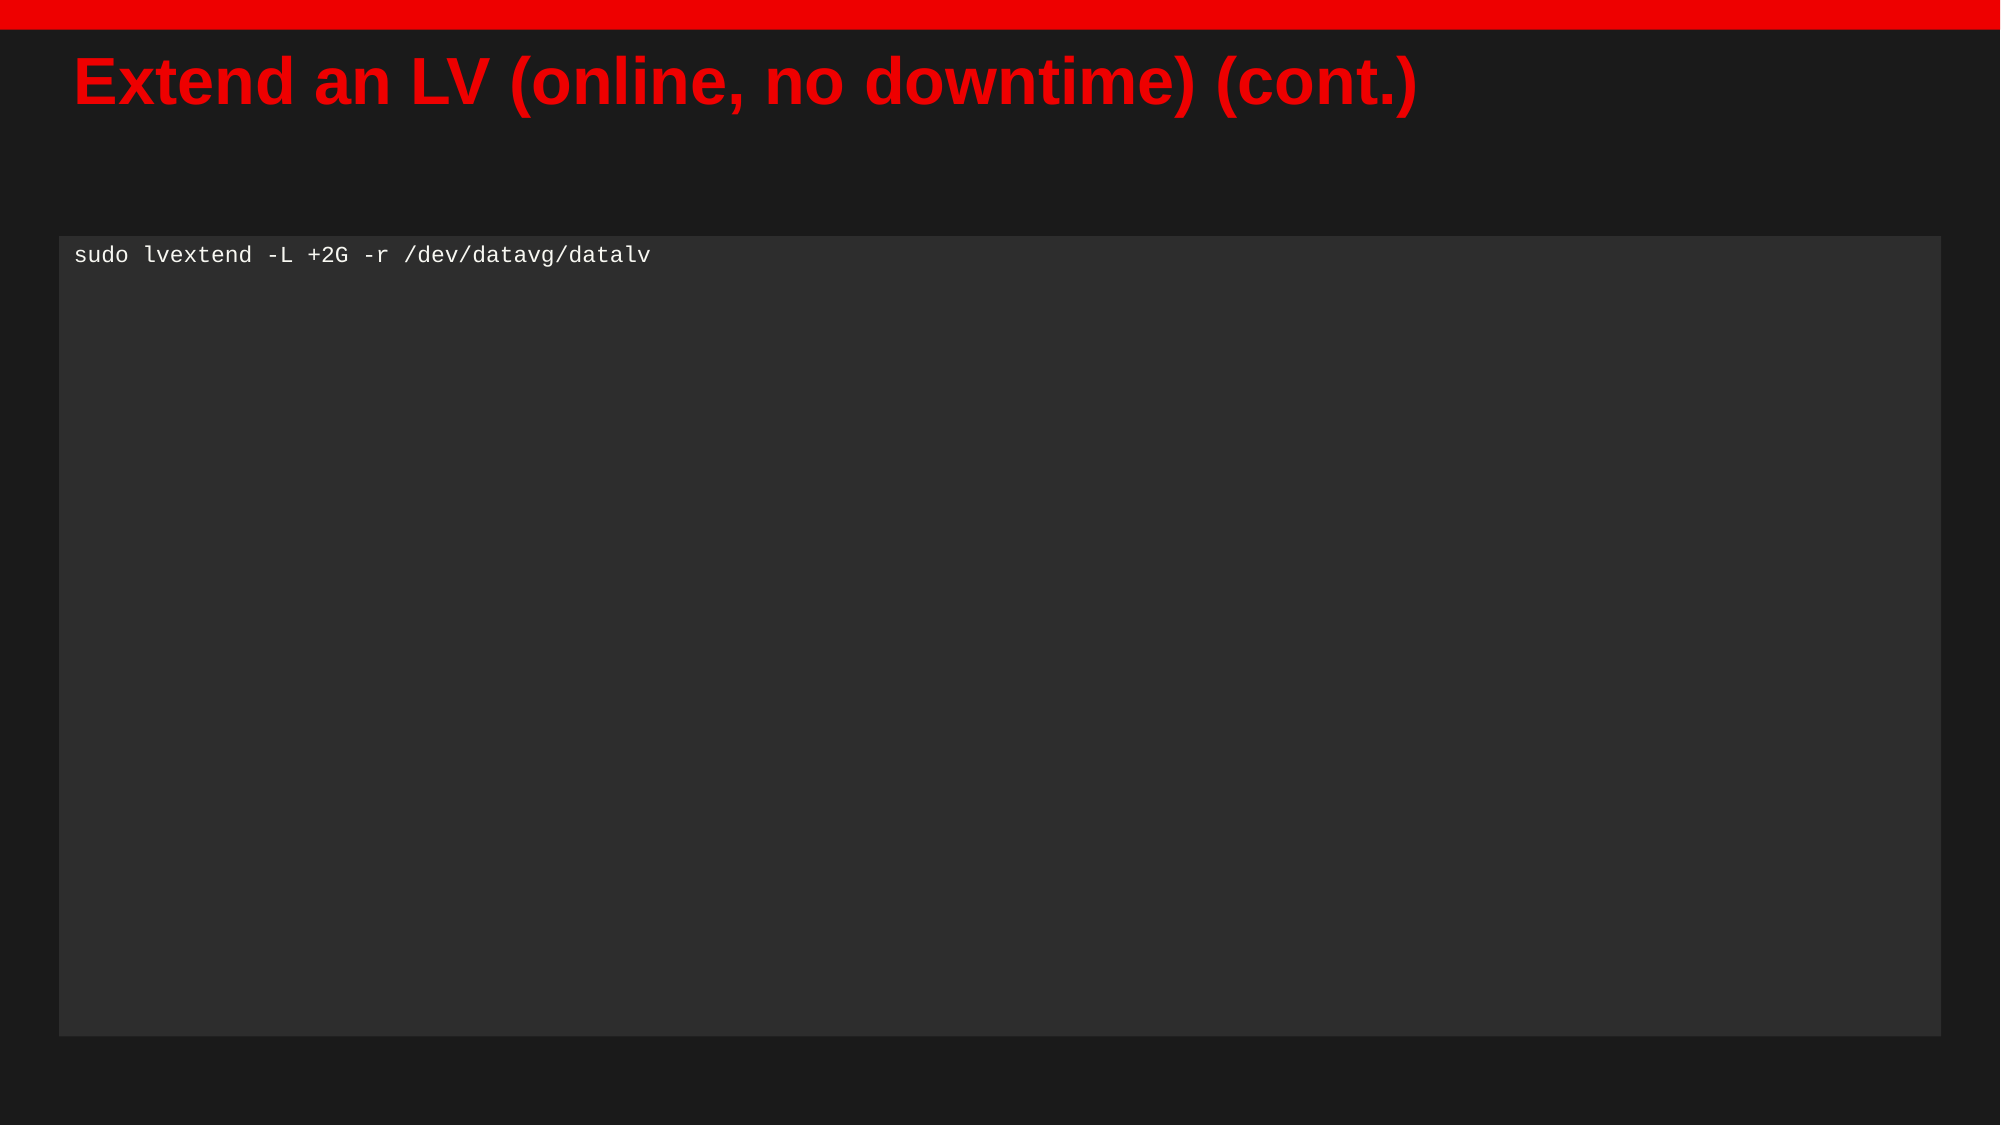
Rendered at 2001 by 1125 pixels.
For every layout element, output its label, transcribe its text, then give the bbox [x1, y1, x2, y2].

text_box [0, 0, 2001, 30]
text_box sudo lvextend -L +2G -r /dev/datavg/datalv [59, 236, 1942, 1037]
text_box Extend an LV (online, no downtime) (cont.) [59, 36, 1942, 208]
